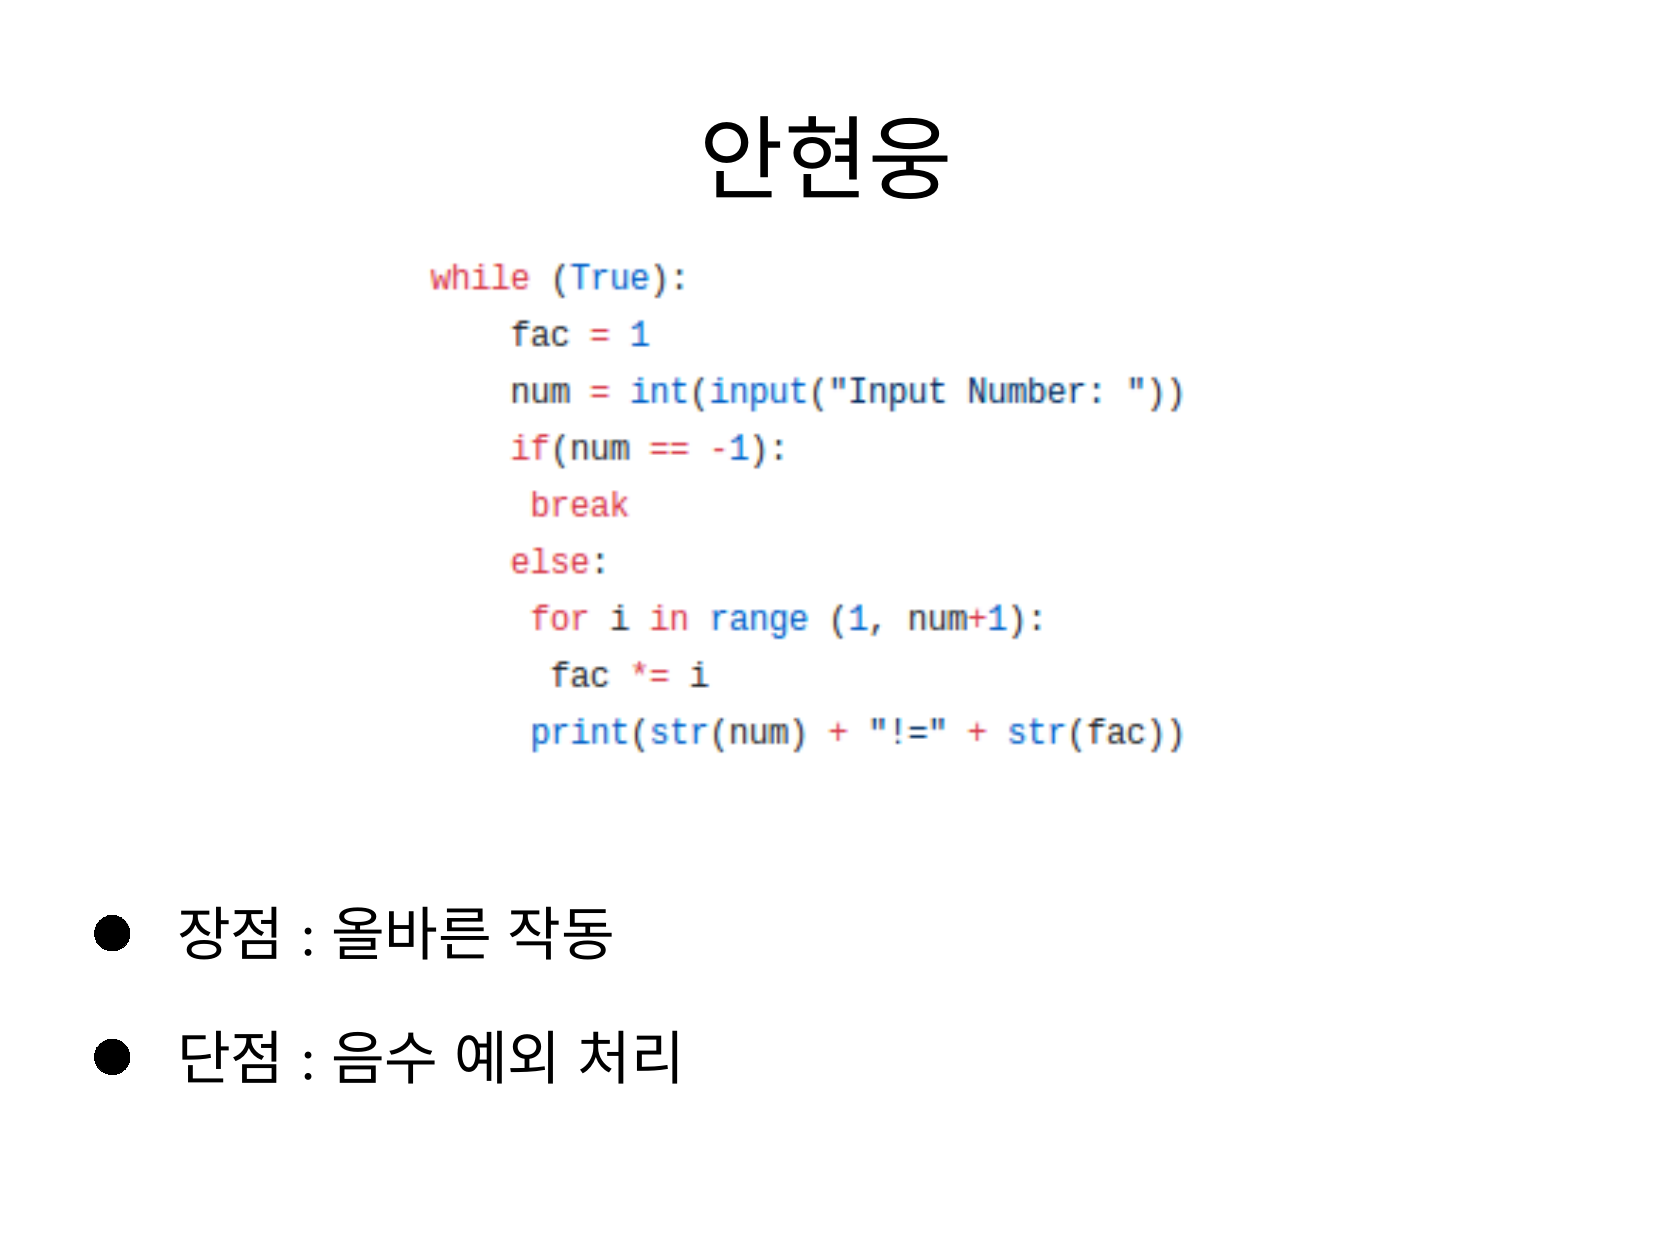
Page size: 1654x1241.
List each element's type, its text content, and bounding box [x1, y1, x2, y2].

title 단점 : 음수 예외 처리 [177, 950, 1394, 1158]
text_box [94, 1039, 130, 1075]
text_box [94, 915, 130, 951]
picture [409, 259, 1229, 756]
title 장점 : 올바른 작동 [177, 826, 1394, 950]
title [82, 850, 1571, 1182]
title 안현웅 [82, 49, 1571, 257]
